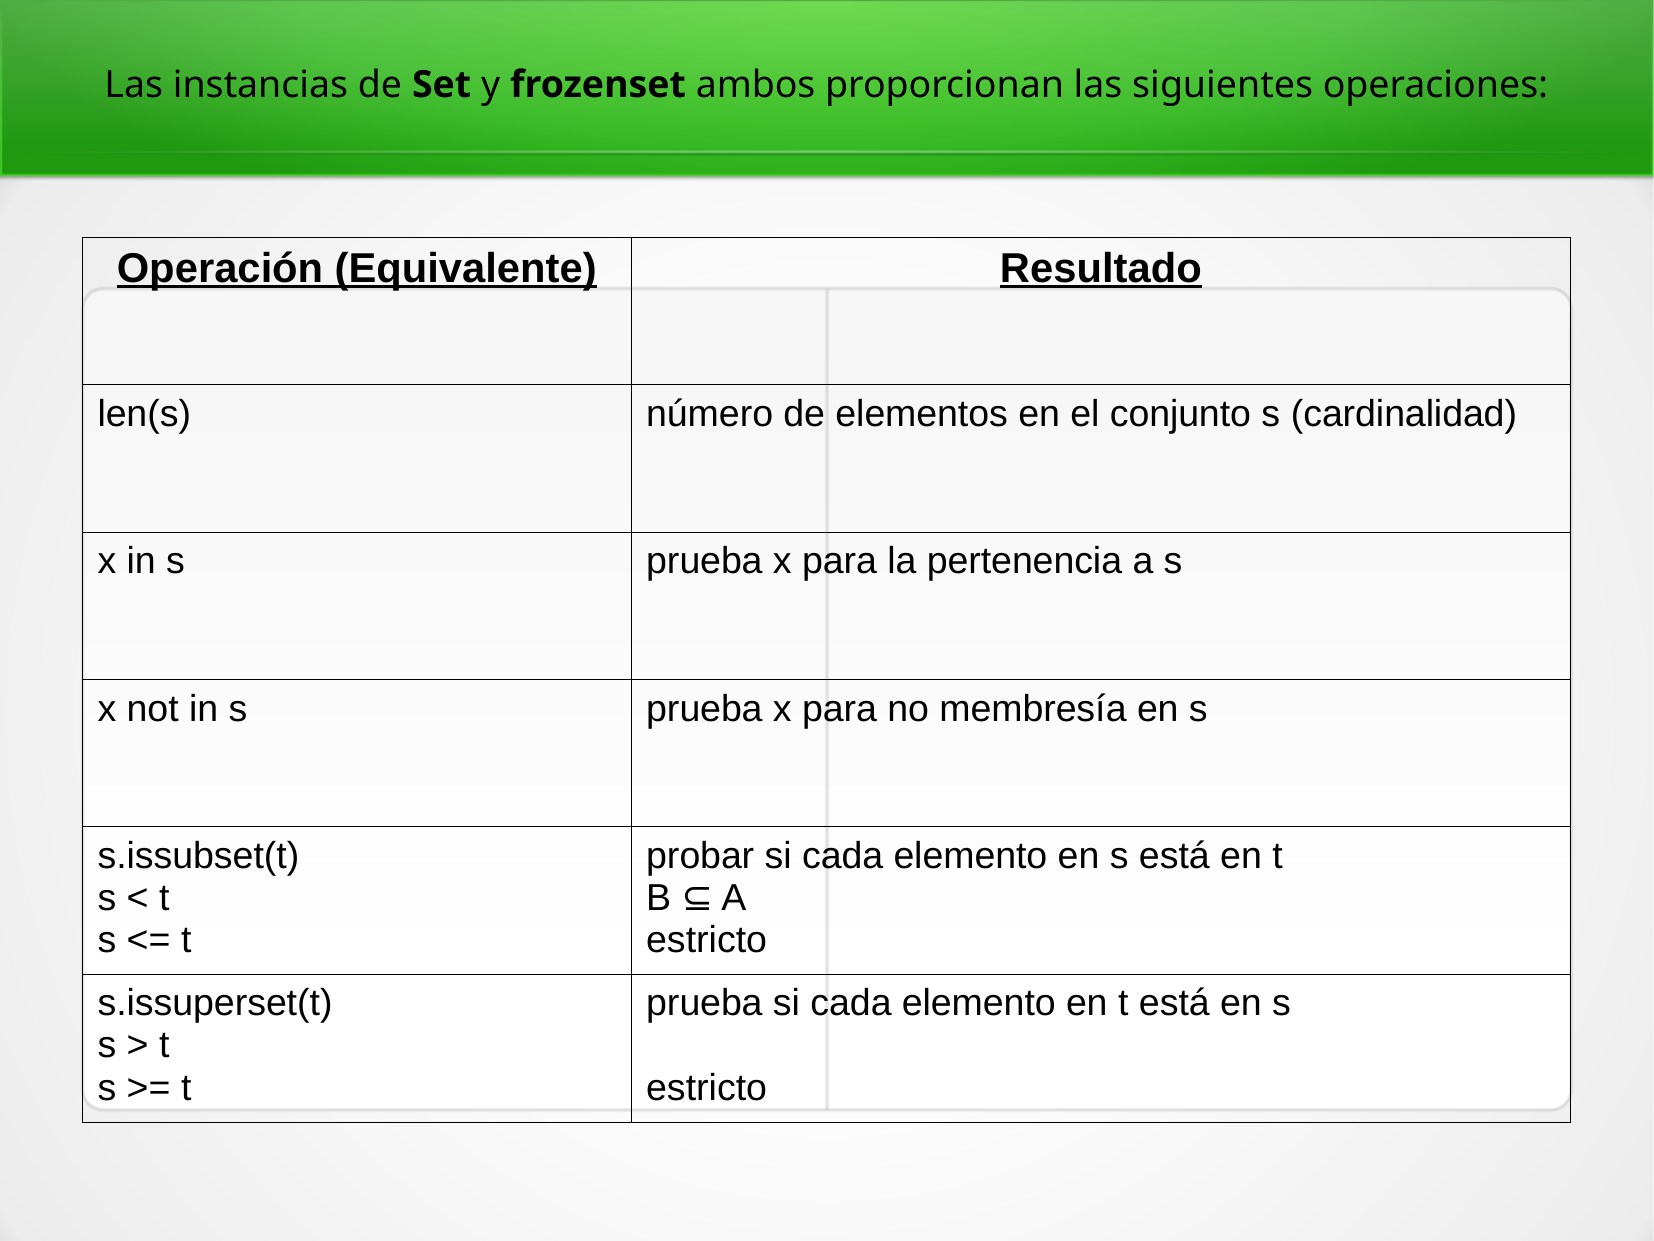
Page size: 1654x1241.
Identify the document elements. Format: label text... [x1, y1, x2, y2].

table_cell número de elementos en el conjunto s (cardinalidad) [632, 385, 1570, 532]
table_cell s.issubset(t) s < t s <= t [83, 827, 631, 974]
picture [0, 0, 1654, 1241]
table_header Resultado [632, 238, 1570, 384]
title Las instancias de Set y frozenset ambos proporcionan las siguientes operaciones: [82, 11, 1571, 154]
table_cell len(s) [83, 385, 631, 532]
table_cell prueba x para la pertenencia a s [632, 533, 1570, 679]
table_cell x not in s [83, 680, 631, 826]
table_cell x in s [83, 533, 631, 679]
table_cell s.issuperset(t) s > t s >= t [83, 975, 631, 1122]
table_cell prueba x para no membresía en s [632, 680, 1570, 826]
table_cell prueba si cada elemento en t está en s estricto [632, 975, 1570, 1122]
table_header Operación (Equivalente) [83, 238, 631, 384]
table_cell probar si cada elemento en s está en t B ⊆ A estricto [632, 827, 1570, 974]
